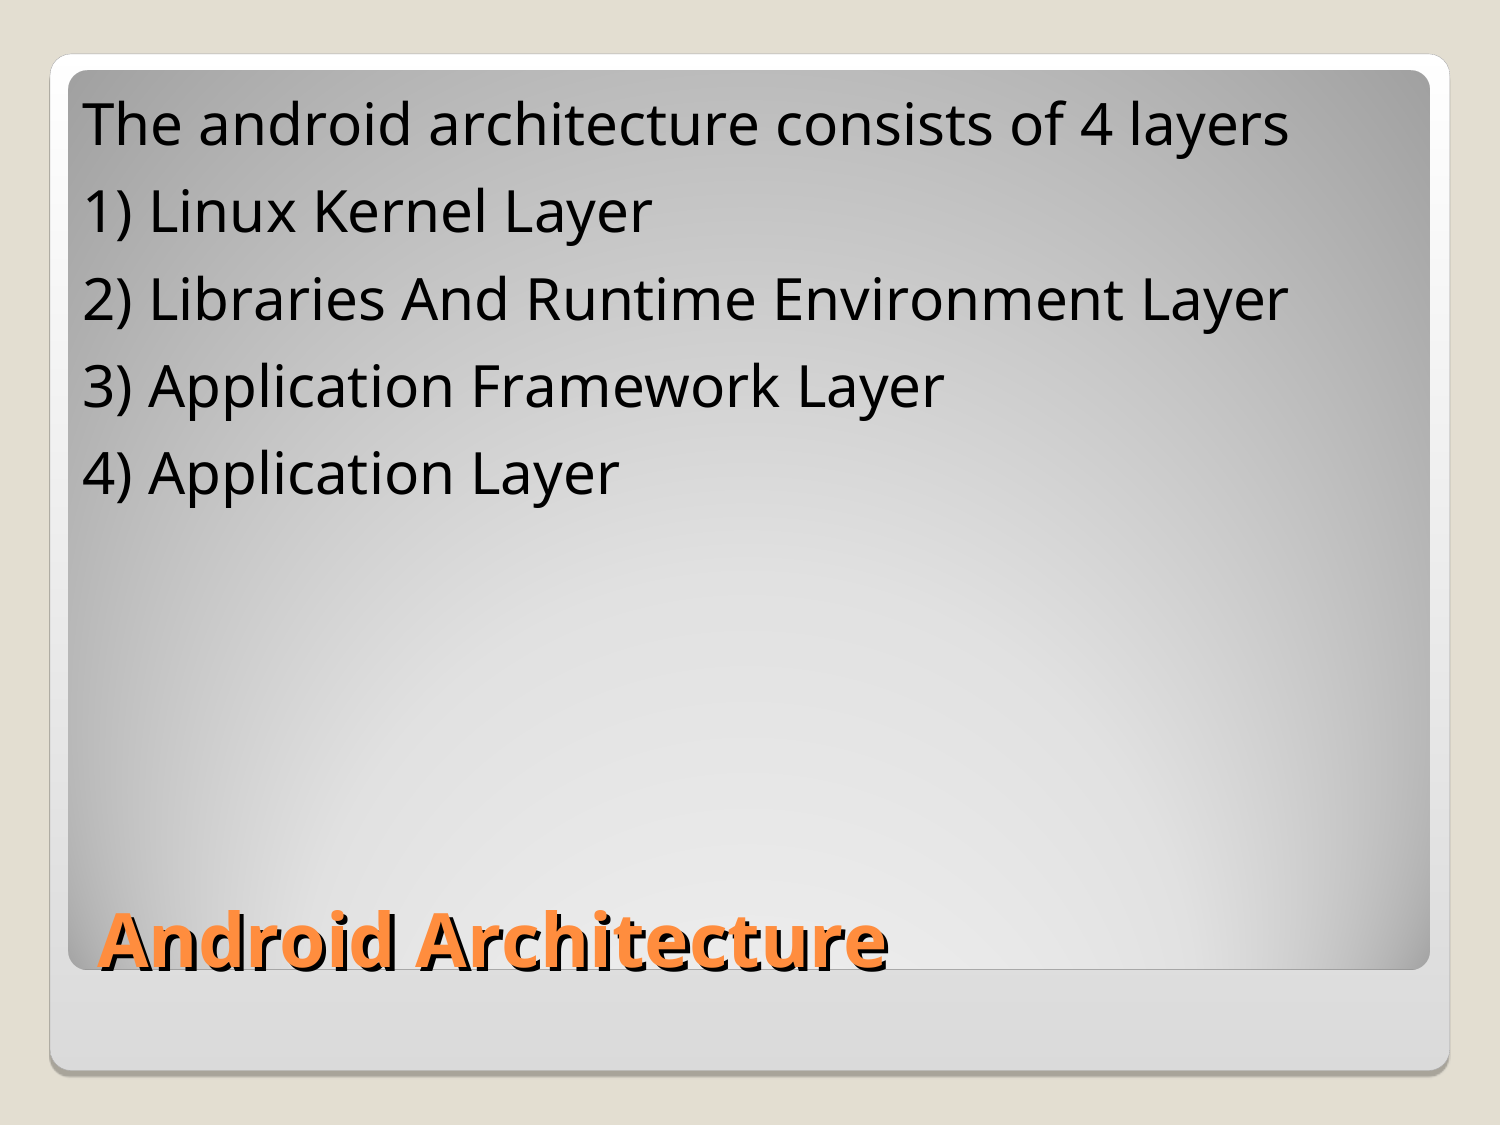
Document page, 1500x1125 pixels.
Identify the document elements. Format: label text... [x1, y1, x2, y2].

subtitle The android architecture consists of 4 layers Linux Kernel Layer Libraries And Runtime Environment Layer Application Framework Layer Application Layer [82, 86, 1426, 774]
picture [67, 69, 1431, 970]
title Android Architecture [82, 817, 1426, 991]
